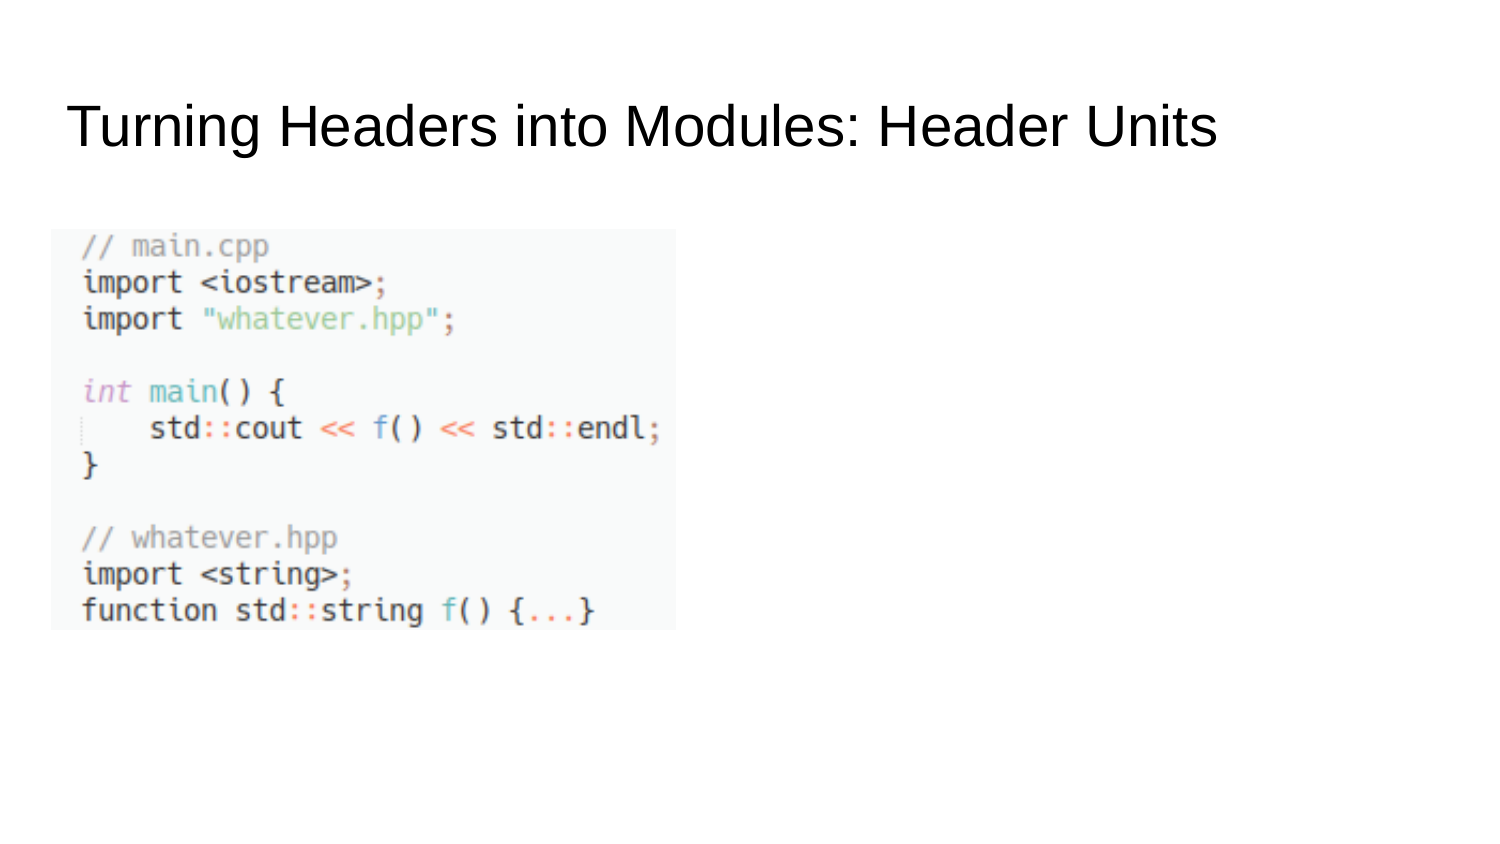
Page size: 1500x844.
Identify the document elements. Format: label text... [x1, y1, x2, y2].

title Turning Headers into Modules: Header Units [51, 72, 1449, 167]
picture [51, 229, 676, 630]
